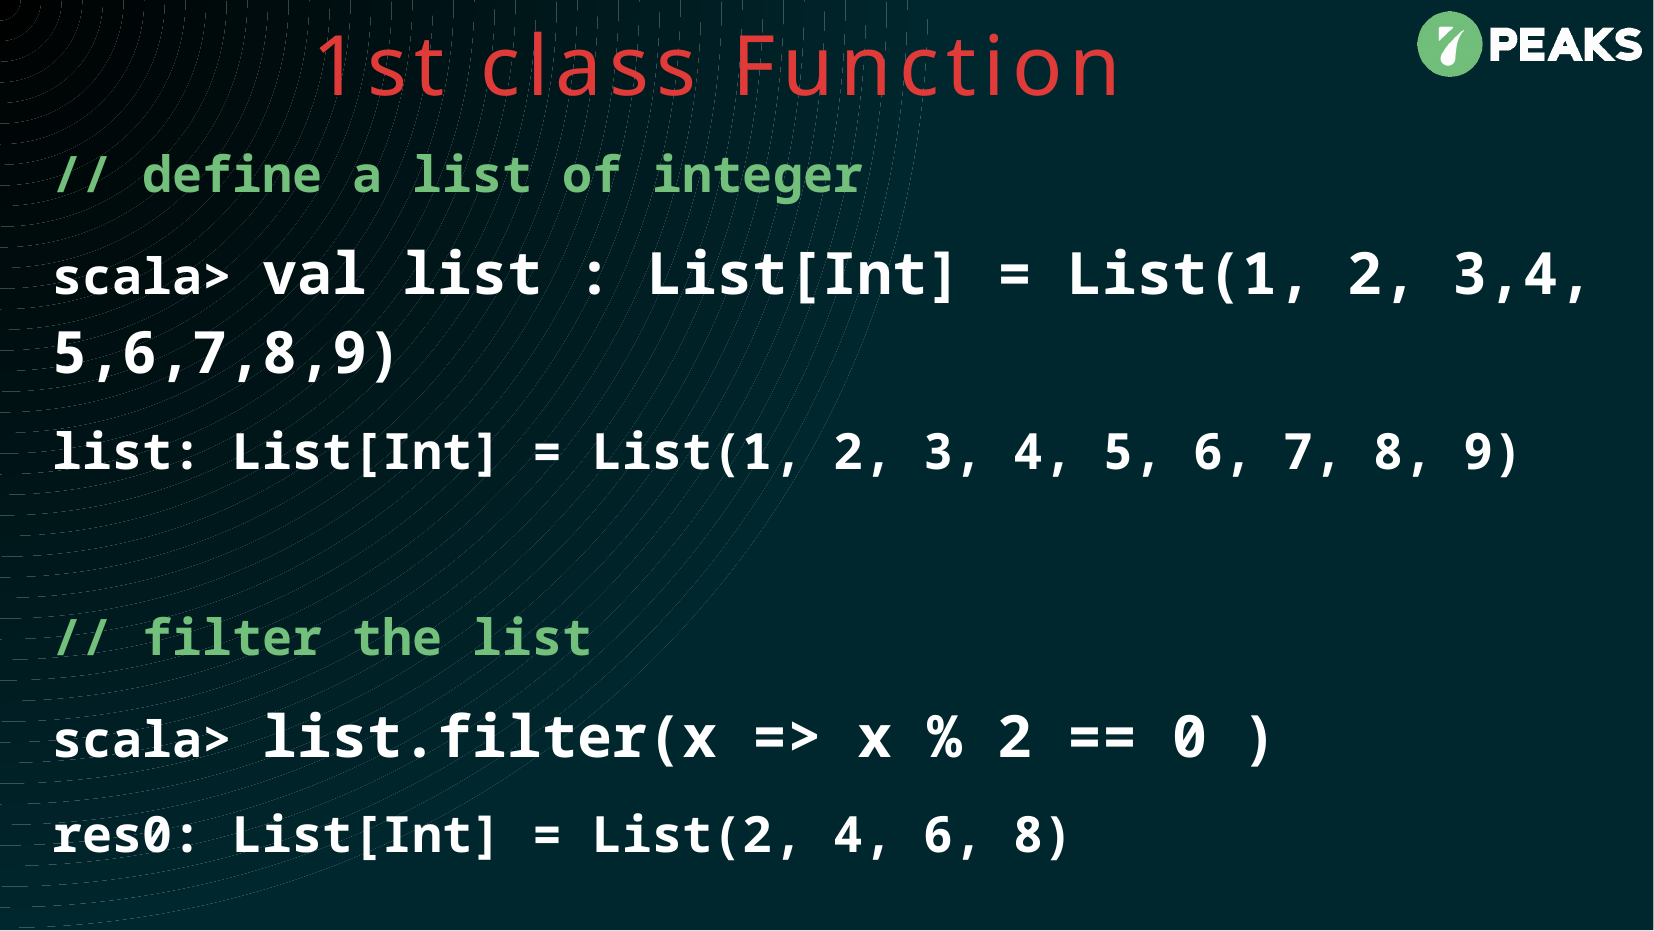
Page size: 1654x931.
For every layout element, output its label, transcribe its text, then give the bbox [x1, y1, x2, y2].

picture [1417, 11, 1642, 77]
text_box // define a list of integer scala> val list : List[Int] = List(1, 2, 3,4, 5,6,7,8,9) list: List[Int] = List(1, 2, 3, 4, 5, 6, 7, 8, 9) // filter the list scala> list.filter(x => x % 2 == 0 ) res0: List[Int] = List(2, 4, 6, 8) [37, 132, 1616, 799]
text_box 1st class Function [298, 0, 1356, 132]
